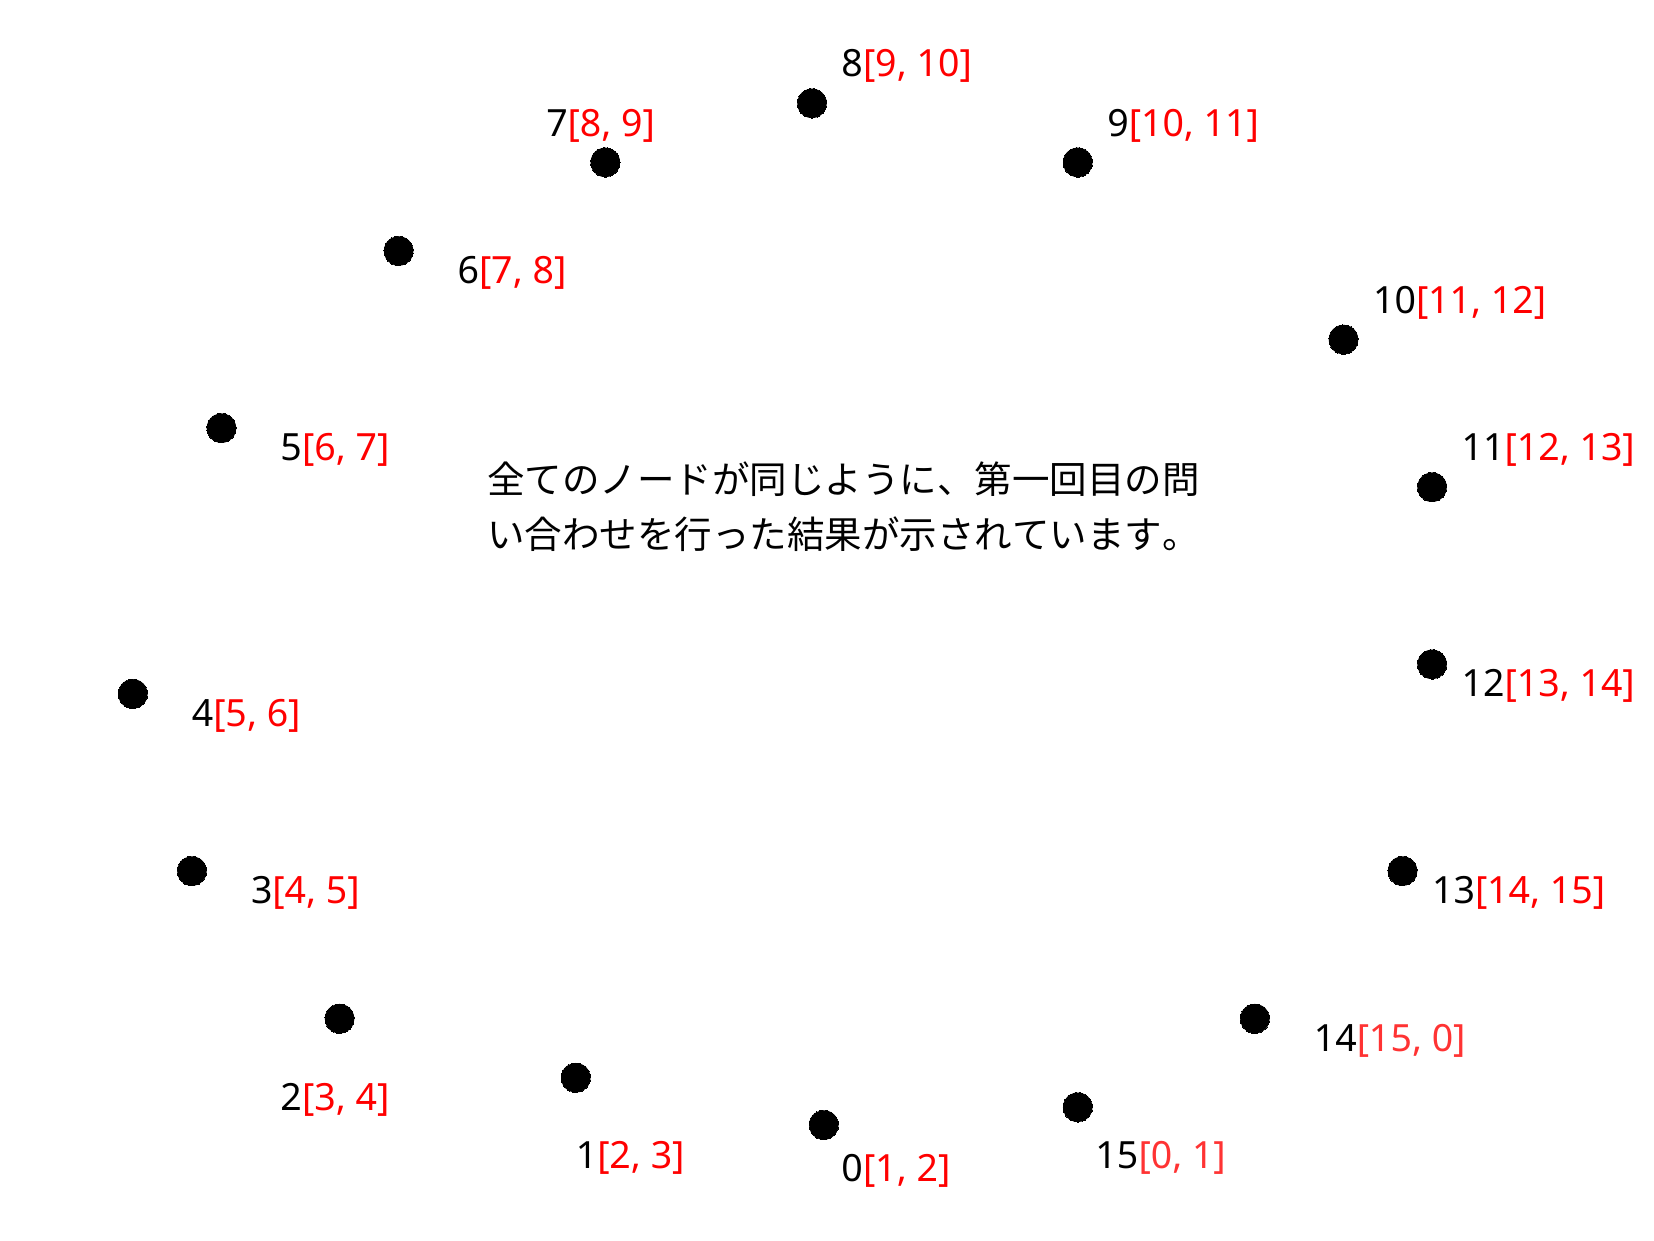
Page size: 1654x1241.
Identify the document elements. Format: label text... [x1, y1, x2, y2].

text_box [797, 88, 827, 119]
text_box [590, 149, 621, 178]
text_box 8[9, 10] [826, 28, 1004, 89]
text_box 15[0, 1] [1080, 1121, 1359, 1182]
text_box [1240, 1003, 1270, 1034]
text_box 13[14, 15] [1417, 856, 1654, 916]
text_box 9[10, 11] [1092, 88, 1300, 149]
text_box 7[8, 9] [531, 88, 709, 149]
text_box 0[1, 2] [826, 1133, 1004, 1194]
text_box [1387, 856, 1417, 886]
text_box [1417, 649, 1446, 680]
text_box [809, 1110, 839, 1140]
text_box [118, 679, 148, 709]
text_box 4[5, 6] [177, 678, 414, 739]
text_box 3[4, 5] [236, 856, 414, 916]
text_box [383, 236, 414, 266]
text_box 2[3, 4] [265, 1062, 443, 1123]
text_box [1417, 472, 1447, 502]
text_box [561, 1062, 591, 1093]
text_box [1062, 1092, 1093, 1123]
text_box 6[7, 8] [442, 236, 621, 296]
text_box [1328, 324, 1359, 355]
text_box 14[15, 0] [1299, 1003, 1536, 1064]
text_box [206, 413, 237, 443]
text_box 10[11, 12] [1358, 265, 1625, 326]
text_box 全てのノードが同じように、第一回目の問い合わせを行った結果が示されています。 [472, 443, 1241, 591]
text_box [1062, 147, 1093, 178]
text_box 5[6, 7] [265, 412, 532, 473]
text_box [324, 1003, 355, 1034]
text_box [177, 856, 207, 886]
text_box 1[2, 3] [561, 1121, 739, 1182]
text_box 12[13, 14] [1446, 649, 1654, 709]
text_box 11[12, 13] [1446, 413, 1654, 473]
